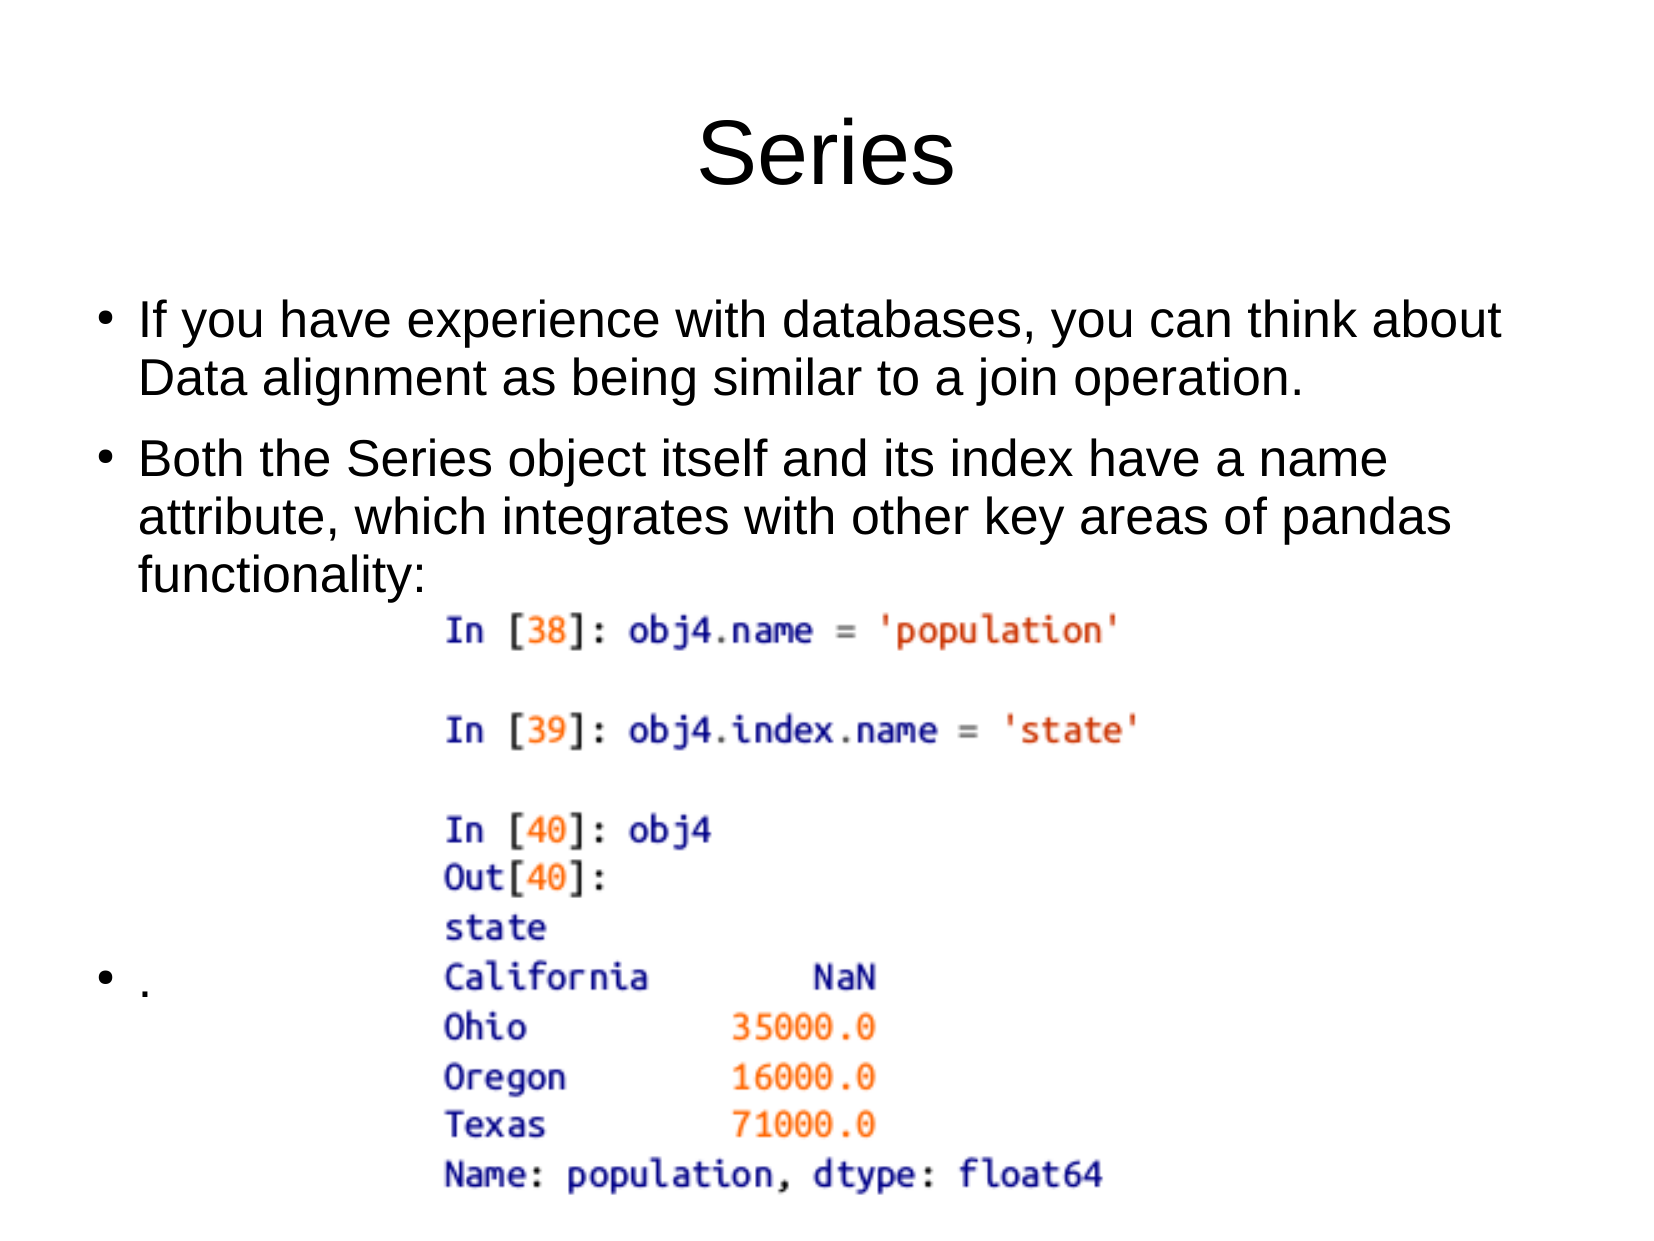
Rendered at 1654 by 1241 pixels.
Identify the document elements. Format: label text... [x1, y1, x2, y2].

list If you have experience with databases, you can think about Data alignment as being similar to a join operation. Both the Series object itself and its index have a name attribute, which integrates with other key areas of pandas functionality: . [82, 290, 1571, 1010]
title Series [82, 49, 1571, 257]
picture [435, 596, 1148, 1201]
